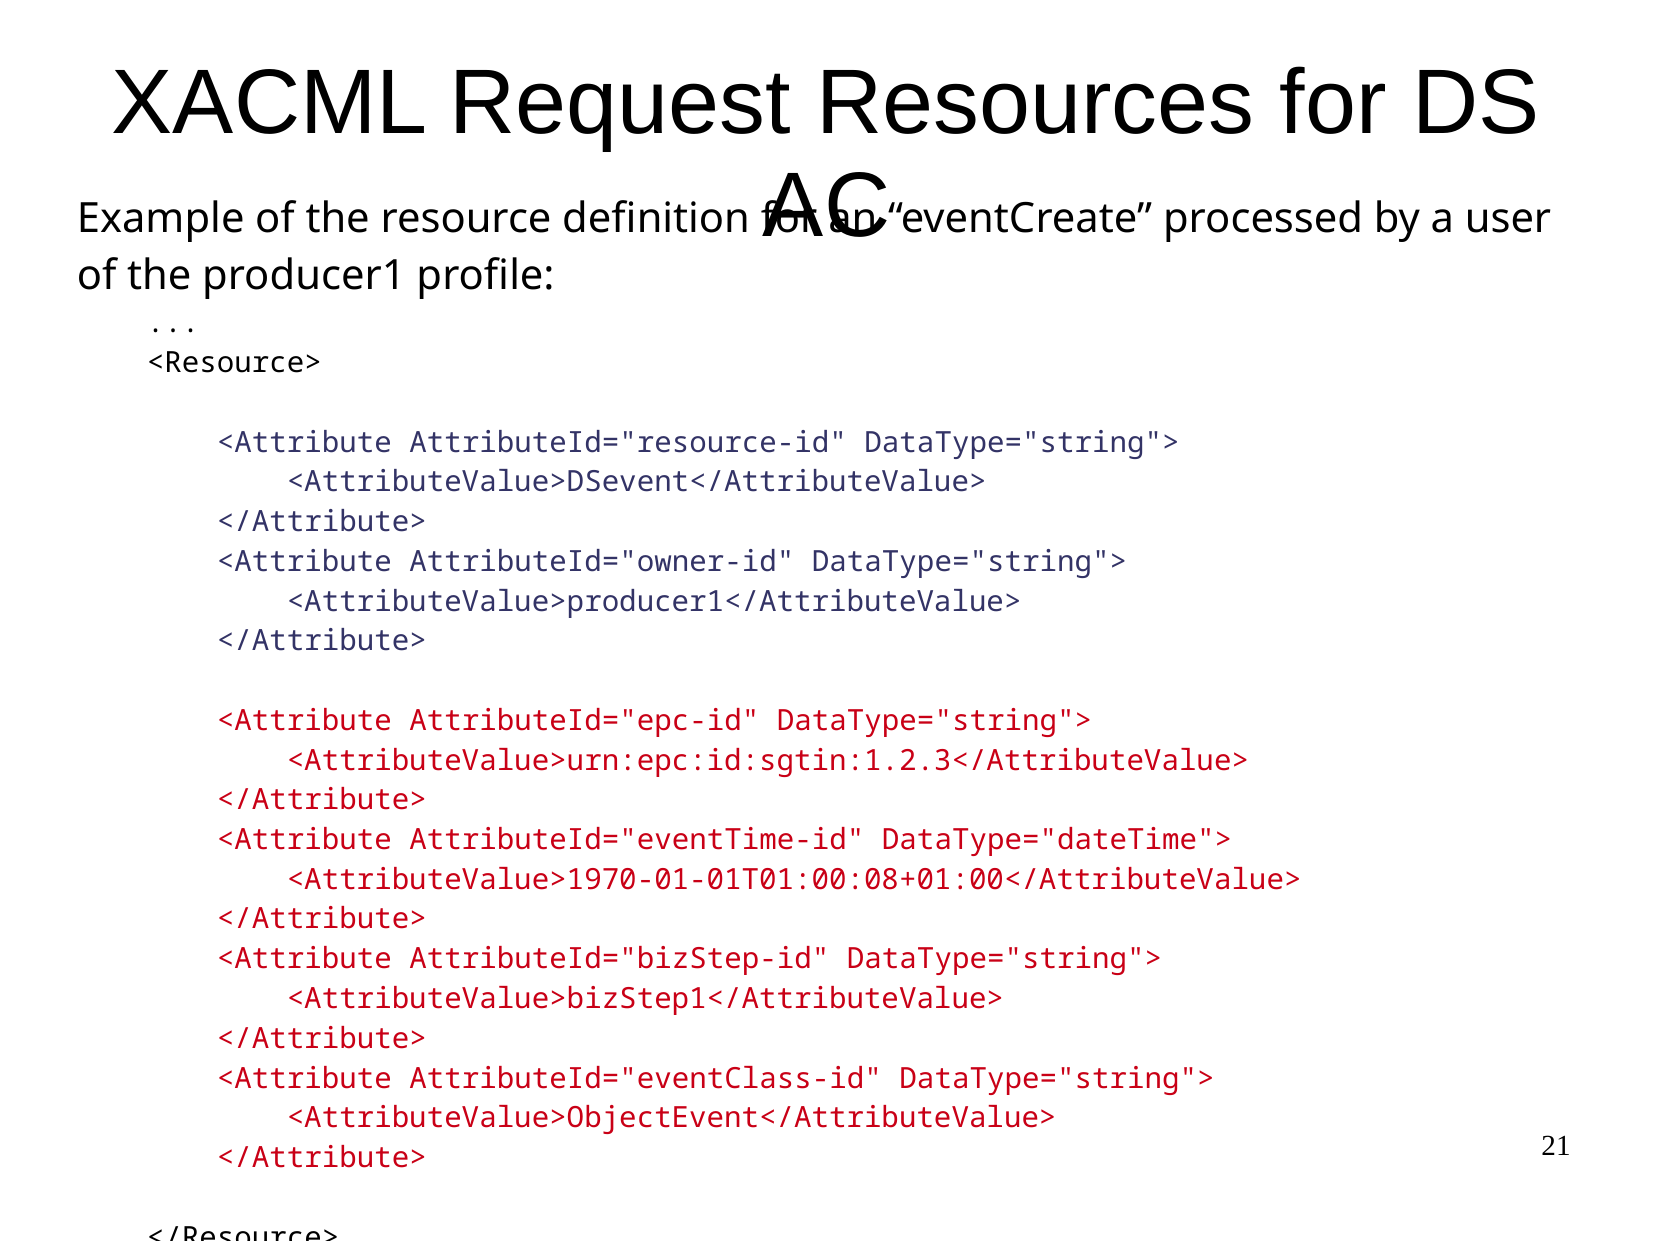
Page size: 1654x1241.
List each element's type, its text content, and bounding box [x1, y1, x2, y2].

subtitle Example of the resource definition for an “eventCreate” processed by a user of the producer1 profile: ... <Resource> <Attribute AttributeId="resource-id" DataType="string"> <AttributeValue>DSevent</AttributeValue> </Attribute> <Attribute AttributeId="owner-id" DataType="string"> <AttributeValue>producer1</AttributeValue> </Attribute> <Attribute AttributeId="epc-id" DataType="string"> <AttributeValue>urn:epc:id:sgtin:1.2.3</AttributeValue> </Attribute> <Attribute AttributeId="eventTime-id" DataType="dateTime"> <AttributeValue>1970-01-01T01:00:08+01:00</AttributeValue> </Attribute> <Attribute AttributeId="bizStep-id" DataType="string"> <AttributeValue>bizStep1</AttributeValue> </Attribute> <Attribute AttributeId="eventClass-id" DataType="string"> <AttributeValue>ObjectEvent</AttributeValue> </Attribute> </Resource> ... [76, 261, 1565, 1221]
title XACML Request Resources for DS AC [82, 50, 1571, 256]
